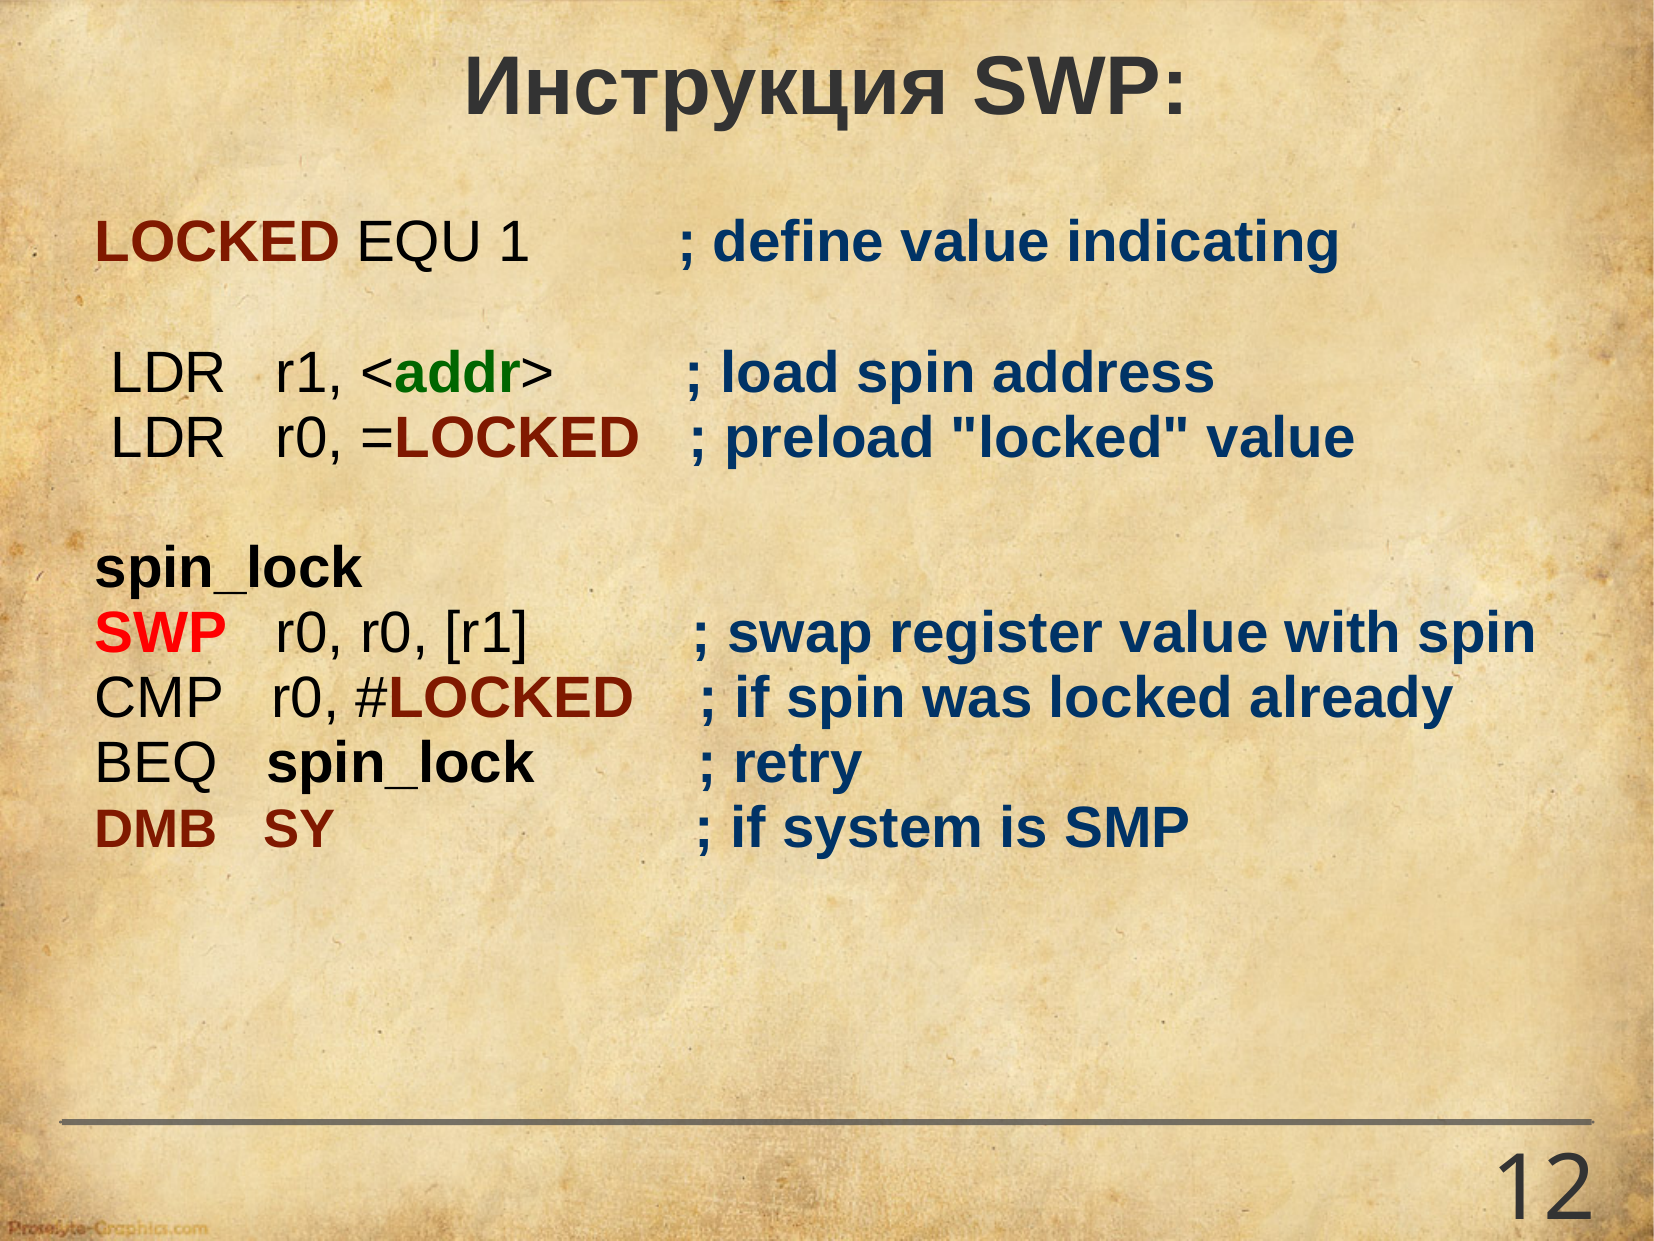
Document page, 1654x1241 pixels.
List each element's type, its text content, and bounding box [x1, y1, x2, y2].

title Инструкция SWP: [82, 0, 1571, 189]
subtitle LOCKED EQU 1 ; define value indicating LDR r1, <addr> ; load spin address LDR r0, =LOCKED ; preload "locked" value spin_lock SWP r0, r0, [r1] ; swap register value with spin CMP r0, #LOCKED ; if spin was locked already BEQ spin_lock ; retry DMB SY ; if system is SMP [94, 185, 1630, 1004]
text_box <номер> [1476, 1114, 1642, 1236]
picture [0, 0, 1654, 1241]
